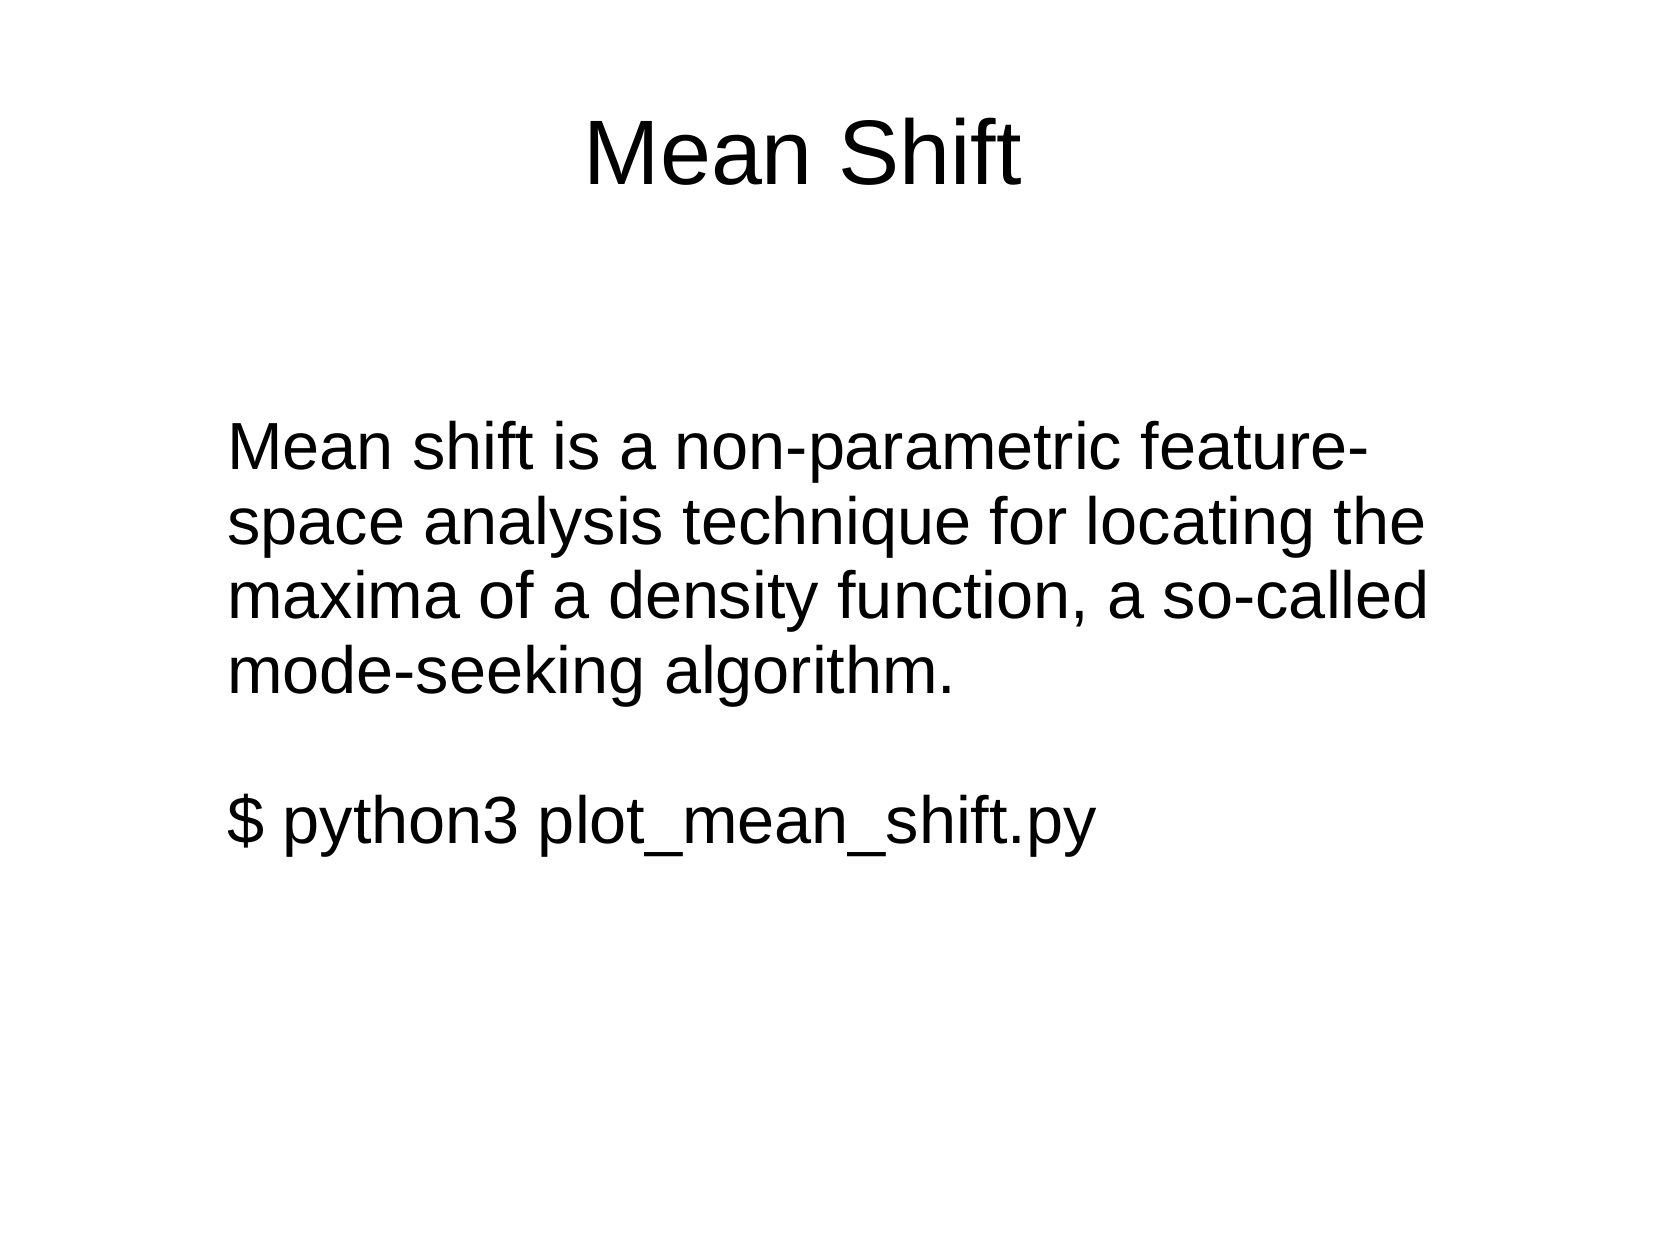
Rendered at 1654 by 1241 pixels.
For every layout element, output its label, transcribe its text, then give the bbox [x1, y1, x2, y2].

title Mean Shift [59, 49, 1548, 257]
text_box Mean shift is a non-parametric feature-space analysis technique for locating the maxima of a density function, a so-called mode-seeking algorithm. $ python3 plot_mean_shift.py [212, 401, 1512, 940]
